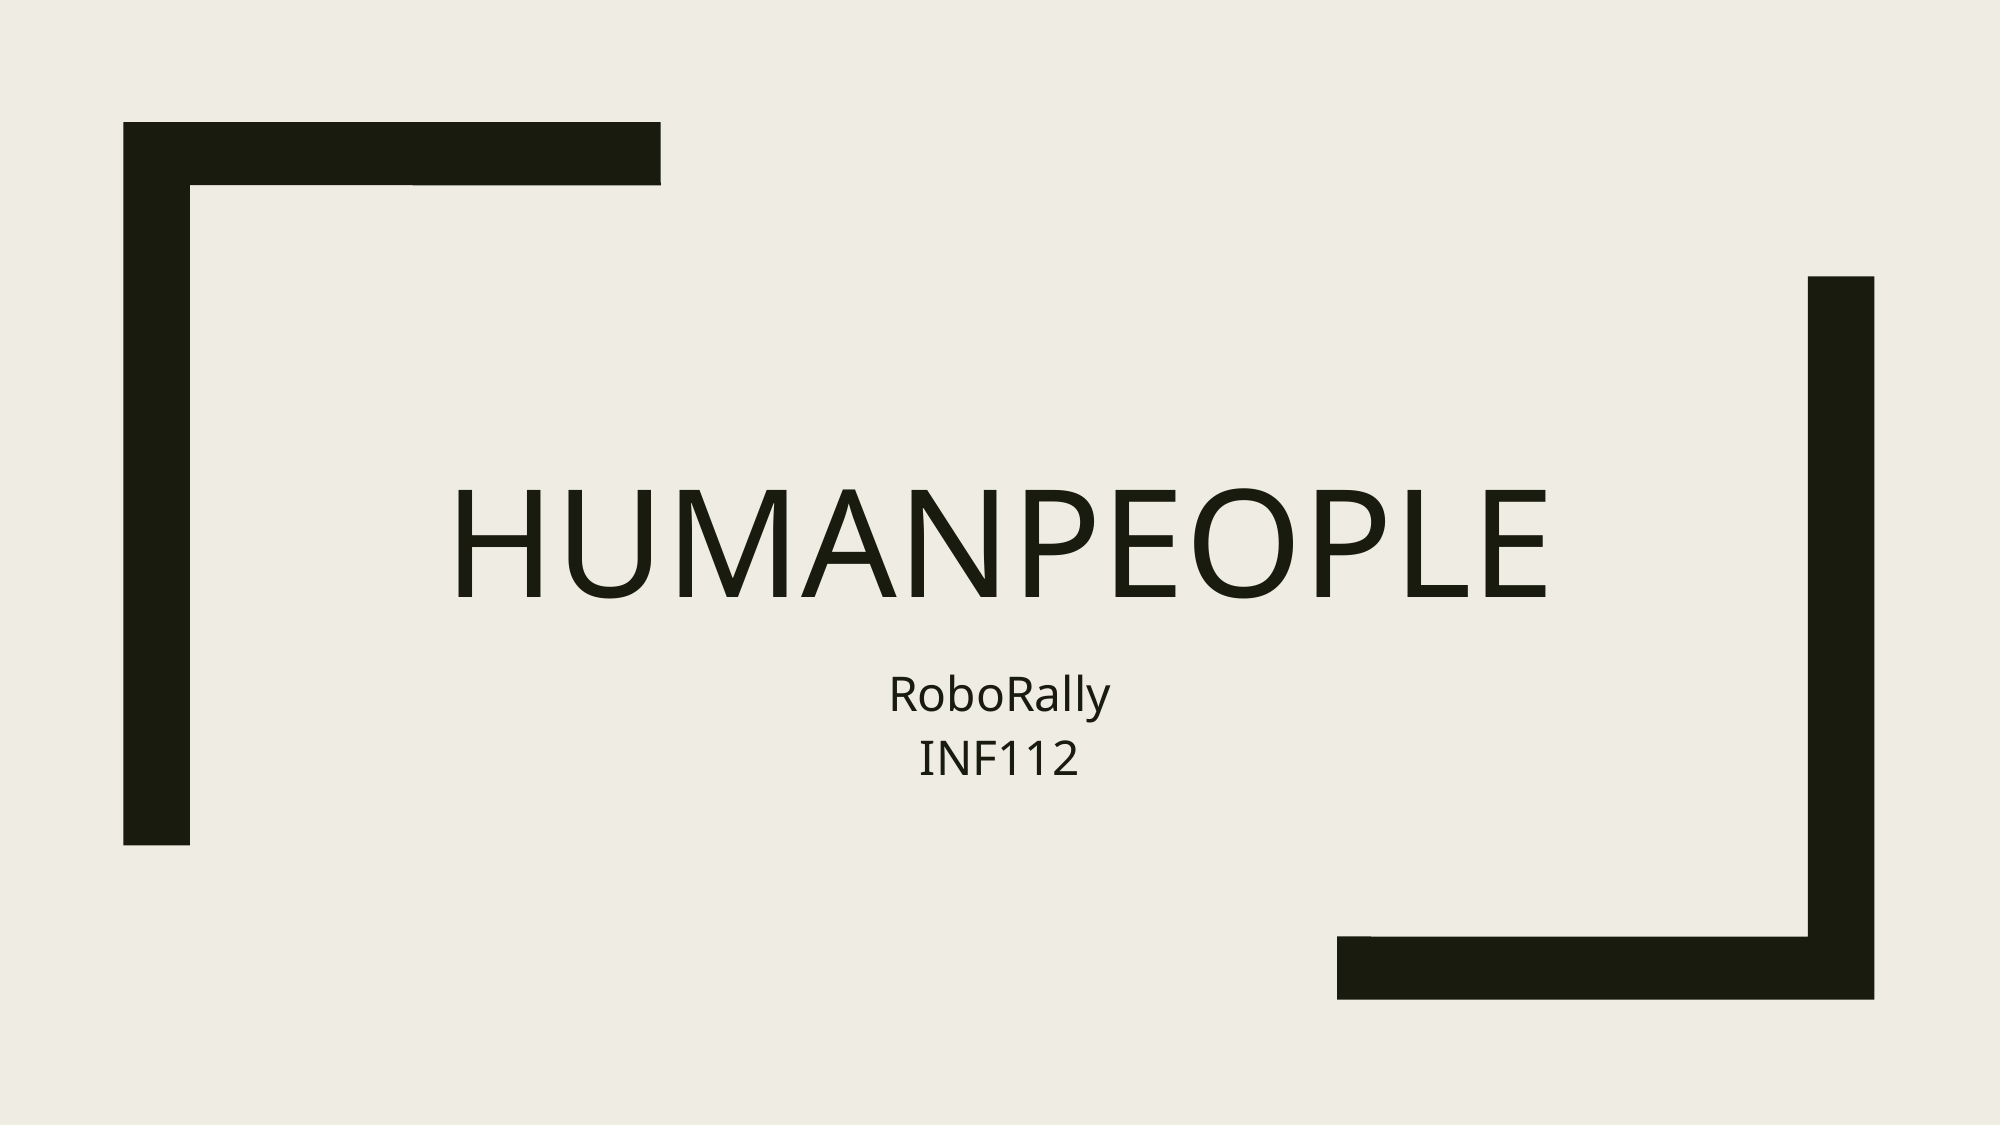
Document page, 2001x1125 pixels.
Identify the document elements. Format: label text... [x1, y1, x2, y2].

subtitle RoboRally INF112 [439, 649, 1561, 828]
title Humanpeople [314, 293, 1686, 638]
